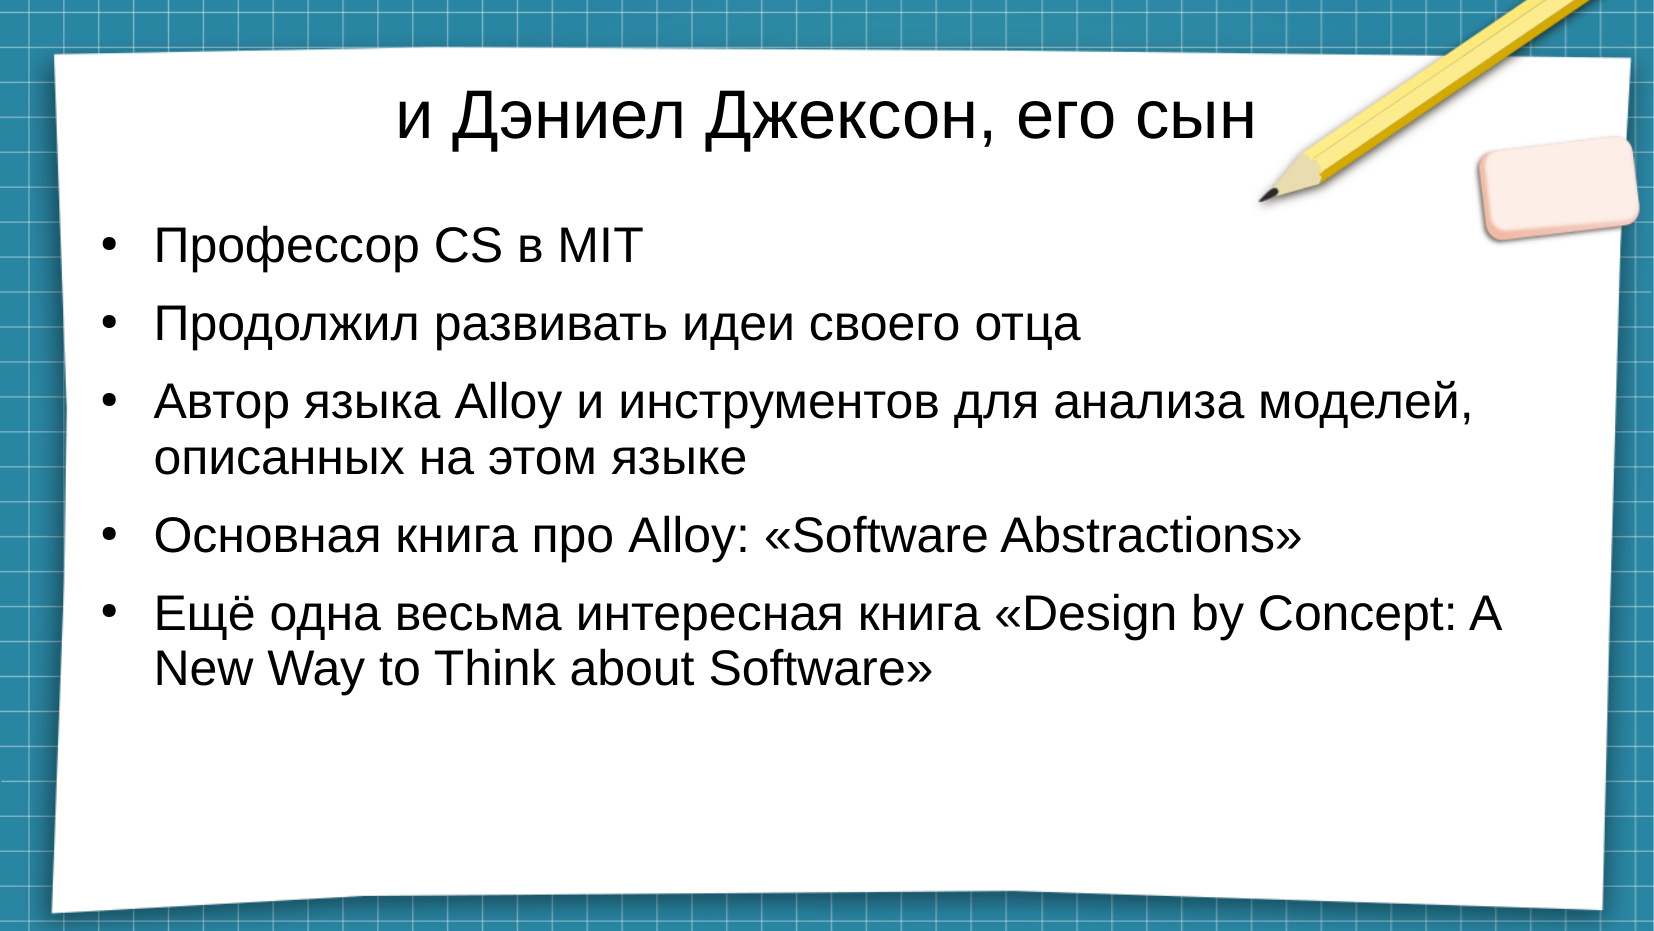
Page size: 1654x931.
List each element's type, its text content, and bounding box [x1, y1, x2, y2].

title и Дэниел Джексон, его сын [82, 37, 1571, 193]
picture [0, 0, 1654, 931]
list Профессор CS в MIT Продолжил развивать идеи своего отца Автор языка Alloy и инструментов для анализа моделей, описанных на этом языке Основная книга про Alloy: «Software Abstractions» Ещё одна весьма интересная книга «Design by Concept: A New Way to Think about Software» [82, 217, 1571, 758]
